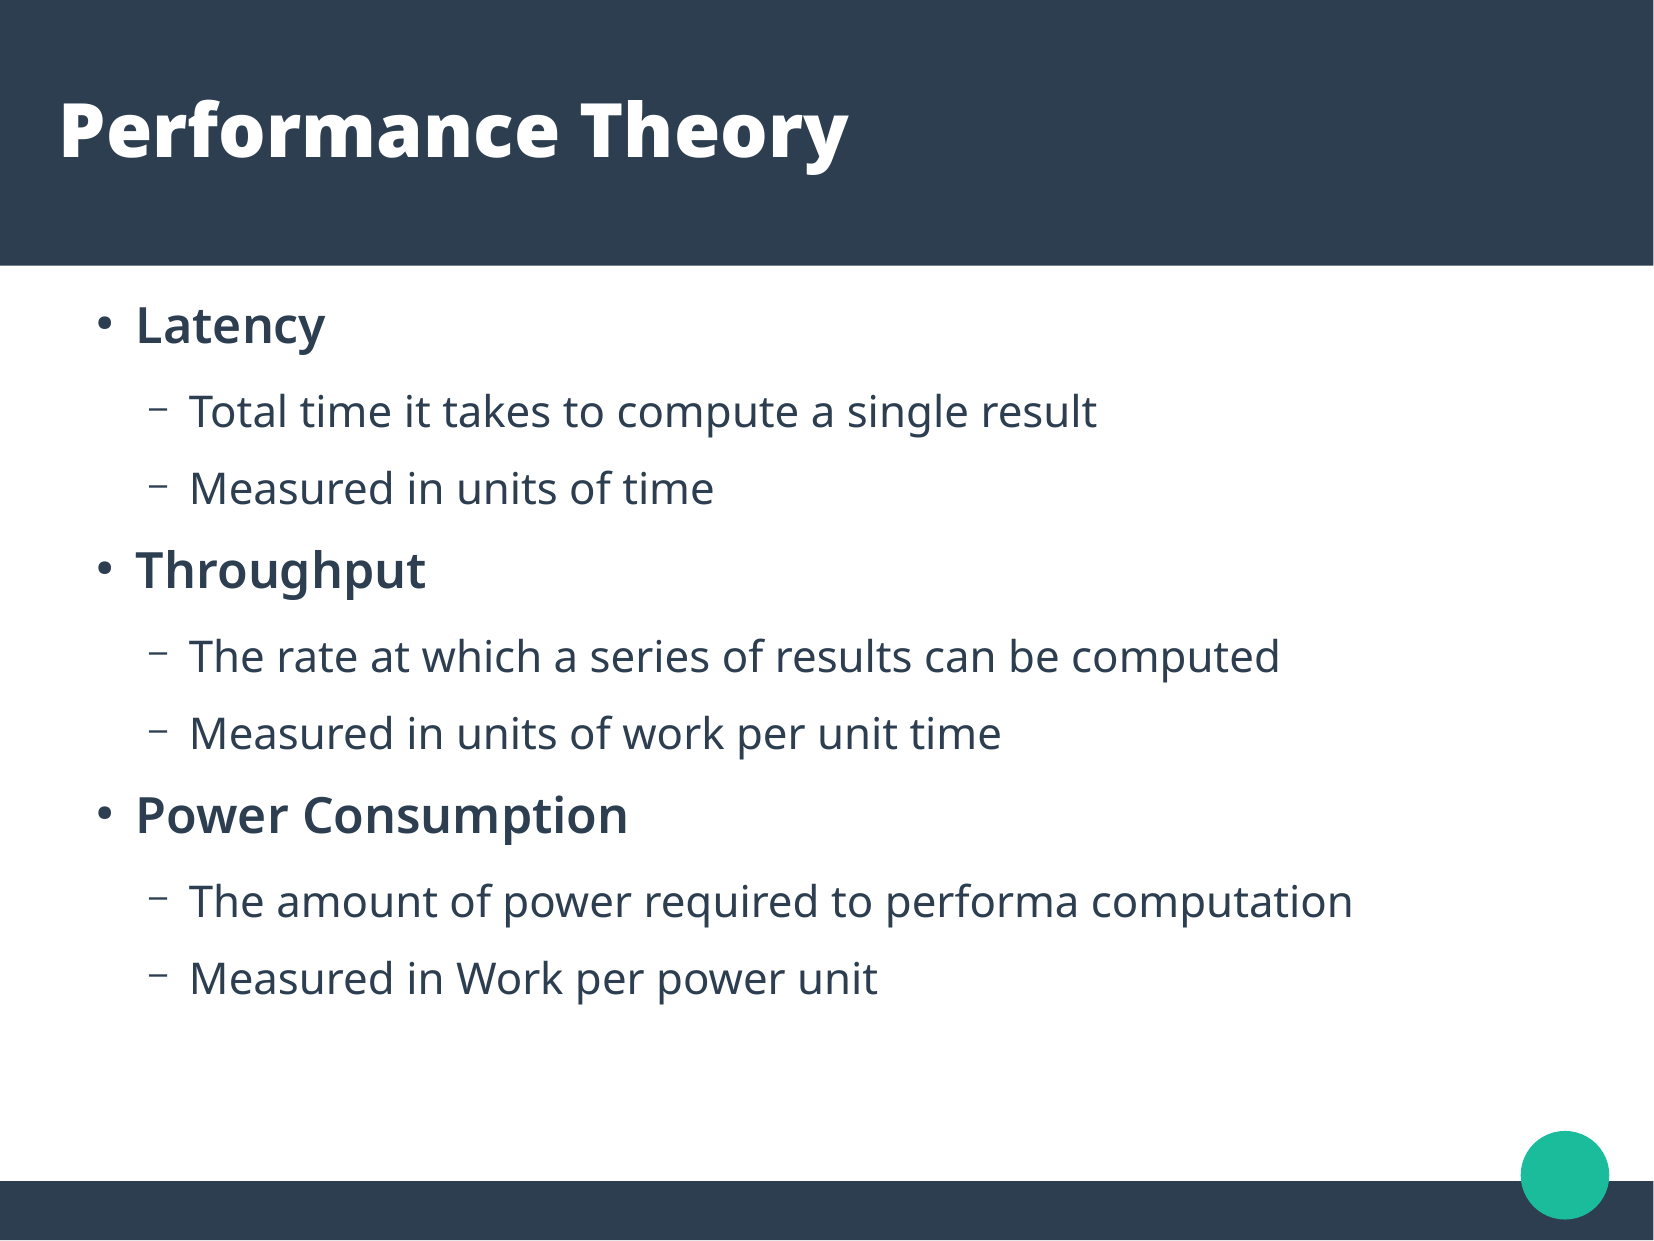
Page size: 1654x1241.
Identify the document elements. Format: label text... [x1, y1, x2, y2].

list Latency Total time it takes to compute a single result Measured in units of time Throughput The rate at which a series of results can be computed Measured in units of work per unit time Power Consumption The amount of power required to performa computation Measured in Work per power unit [82, 290, 1571, 1010]
title Performance Theory [59, 49, 1595, 207]
